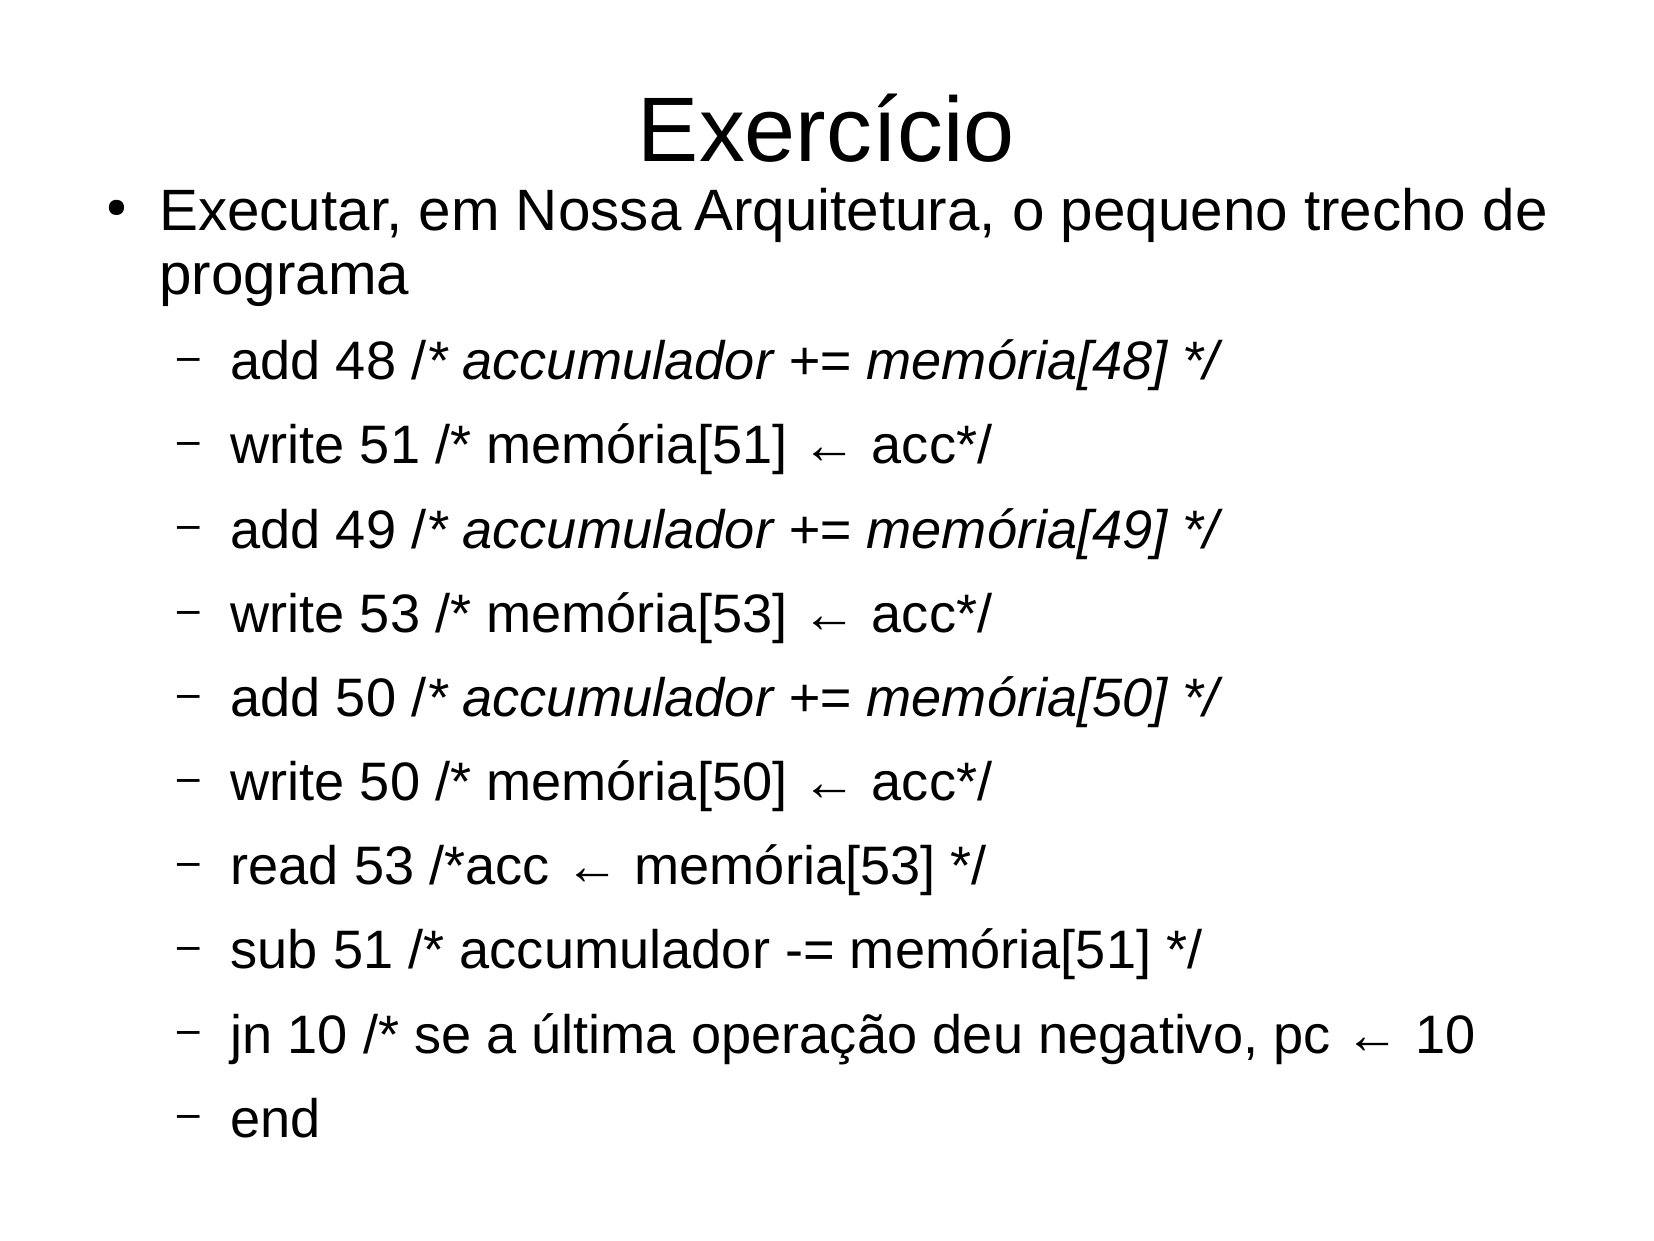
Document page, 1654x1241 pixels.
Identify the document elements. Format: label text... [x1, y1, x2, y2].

list Executar, em Nossa Arquitetura, o pequeno trecho de programa add 48 /* accumulador += memória[48] */ write 51 /* memória[51] ← acc*/ add 49 /* accumulador += memória[49] */ write 53 /* memória[53] ← acc*/ add 50 /* accumulador += memória[50] */ write 50 /* memória[50] ← acc*/ read 53 /*acc ← memória[53] */ sub 51 /* accumulador -= memória[51] */ jn 10 /* se a última operação deu negativo, pc ← 10 end [88, 177, 1577, 1220]
title Exercício [82, 25, 1571, 233]
